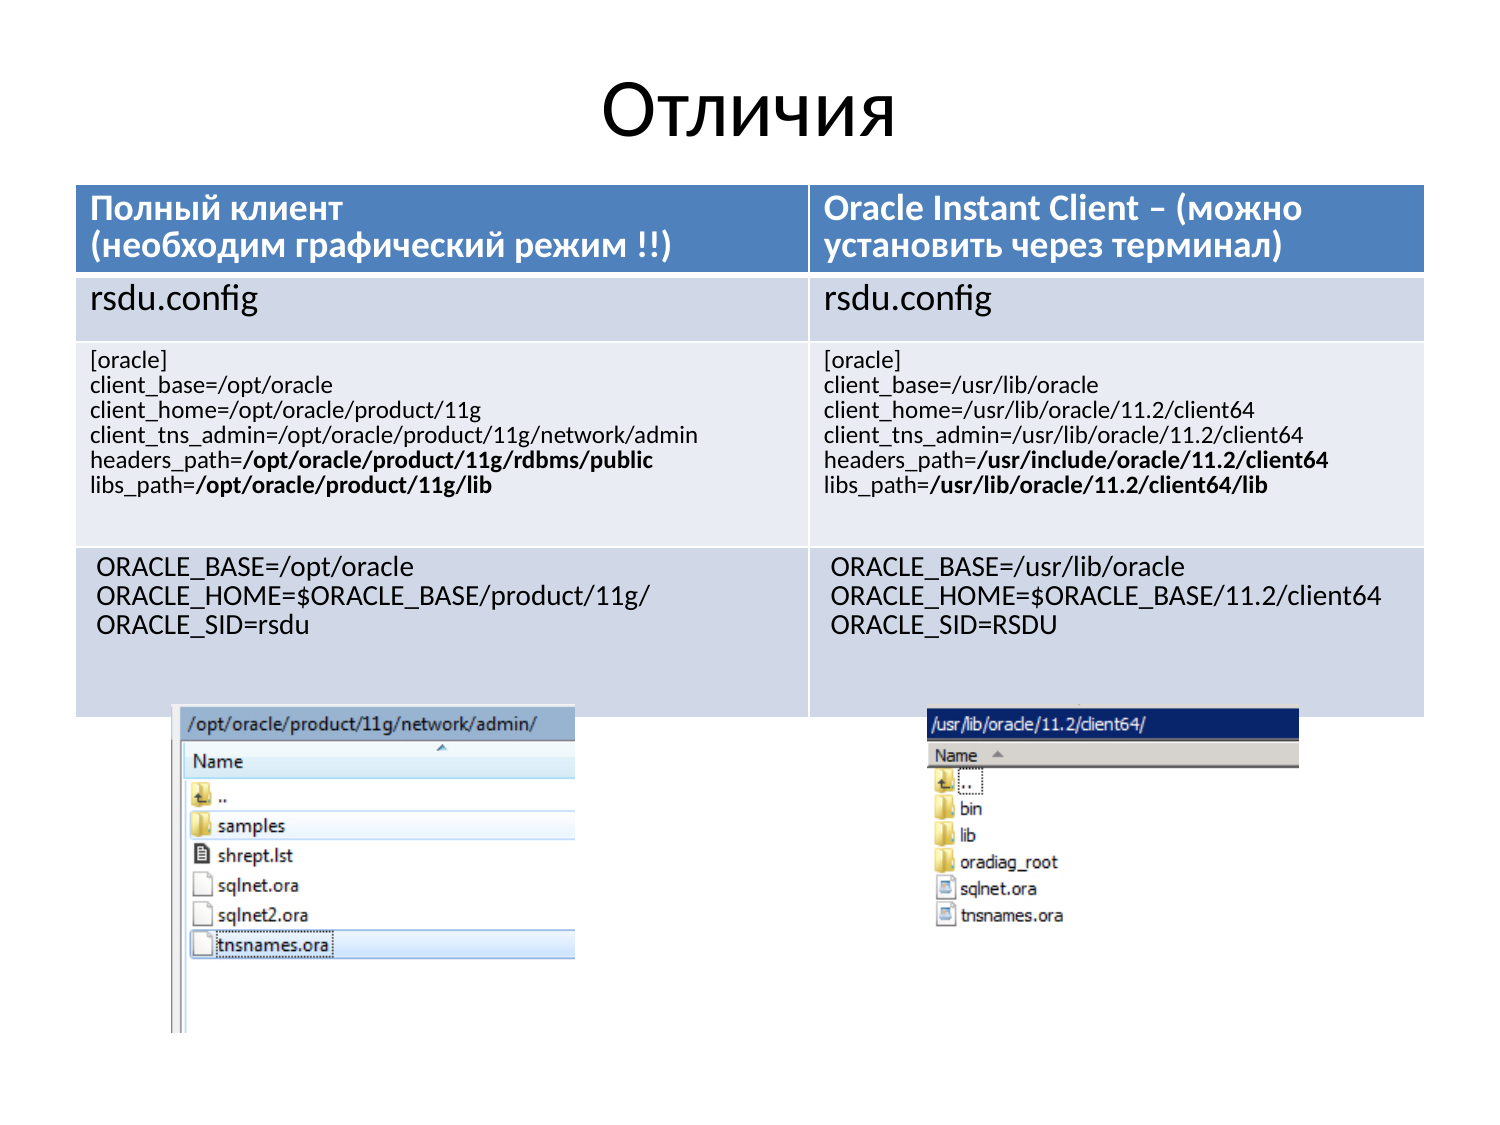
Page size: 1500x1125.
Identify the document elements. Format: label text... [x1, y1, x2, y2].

table_header Oracle Instant Client – (можно установить через терминал) [810, 185, 1424, 272]
table_cell [oracle] client_base=/opt/oracle client_home=/opt/oracle/product/11g client_tns_admin=/opt/oracle/product/11g/network/admin headers_path=/opt/oracle/product/11g/rdbms/public libs_path=/opt/oracle/product/11g/lib [76, 343, 808, 546]
table_cell [oracle] client_base=/usr/lib/oracle client_home=/usr/lib/oracle/11.2/client64 client_tns_admin=/usr/lib/oracle/11.2/client64 headers_path=/usr/include/oracle/11.2/client64 libs_path=/usr/lib/oracle/11.2/client64/lib [810, 343, 1424, 546]
table_cell rsdu.config [810, 278, 1424, 341]
table_header Полный клиент (необходим графический режим !!) [76, 185, 808, 272]
picture [927, 704, 1299, 972]
table_cell ORACLE_BASE=/opt/oracle ORACLE_HOME=$ORACLE_BASE/product/11g/ ORACLE_SID=rsdu [76, 548, 808, 717]
picture [171, 704, 575, 1033]
title Отличия [75, 45, 1425, 161]
table_cell ORACLE_BASE=/usr/lib/oracle ORACLE_HOME=$ORACLE_BASE/11.2/client64 ORACLE_SID=RSDU [810, 548, 1424, 717]
table_cell rsdu.config [76, 278, 808, 341]
